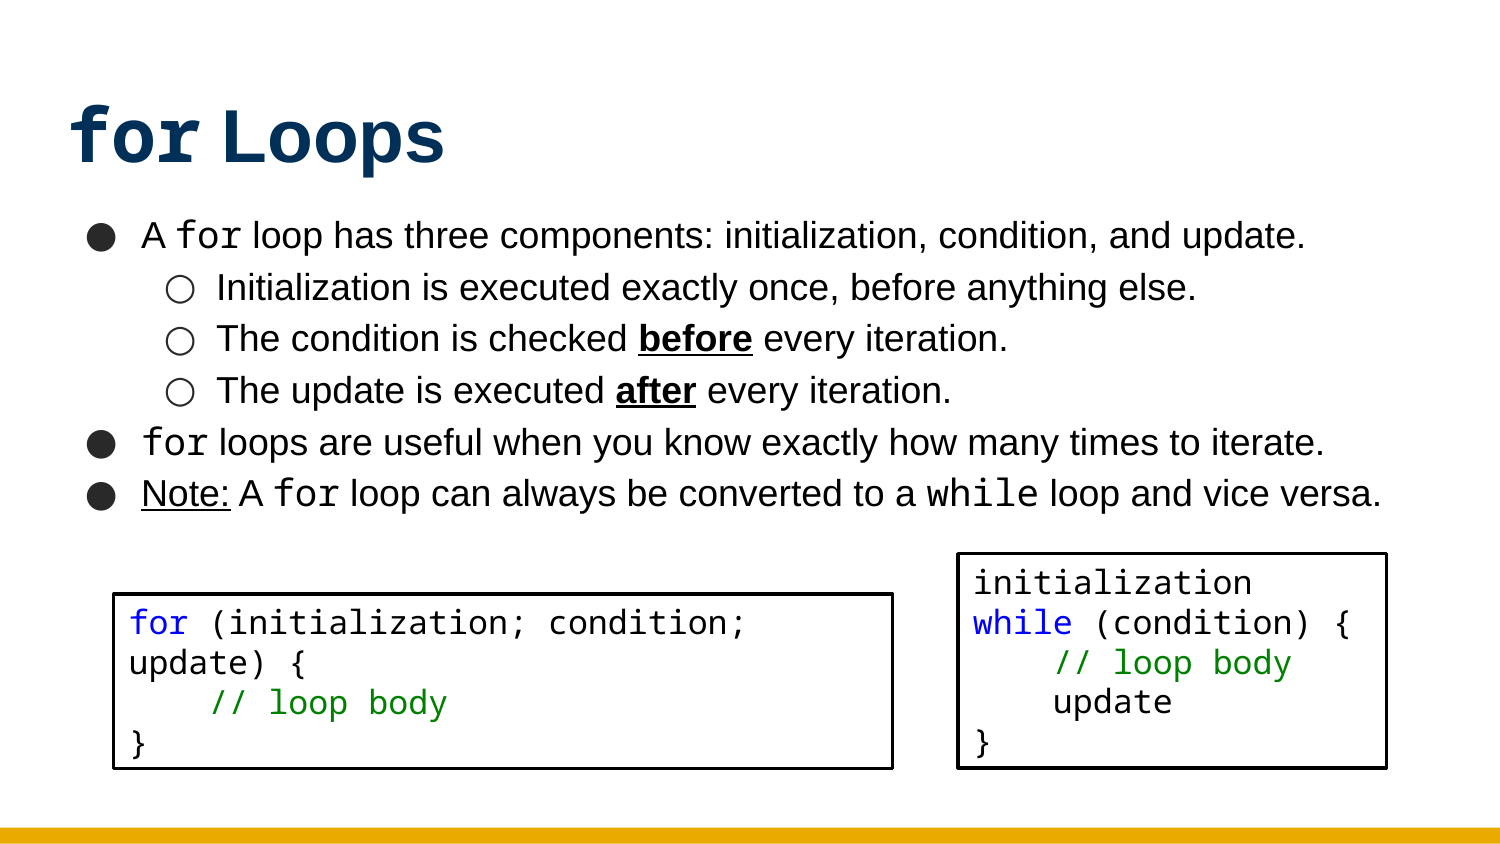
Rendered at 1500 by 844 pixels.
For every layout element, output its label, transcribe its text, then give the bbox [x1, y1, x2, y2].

text_box A for loop has three components: initialization, condition, and update. Initialization is executed exactly once, before anything else. The condition is checked before every iteration. The update is executed after every iteration. for loops are useful when you know exactly how many times to iterate. Note: A for loop can always be converted to a while loop and vice versa. [51, 189, 1449, 802]
text_box initialization while (condition) { // loop body update } [958, 553, 1387, 769]
text_box for Loops [51, 72, 1449, 189]
text_box for (initialization; condition; update) { // loop body } [113, 593, 893, 769]
